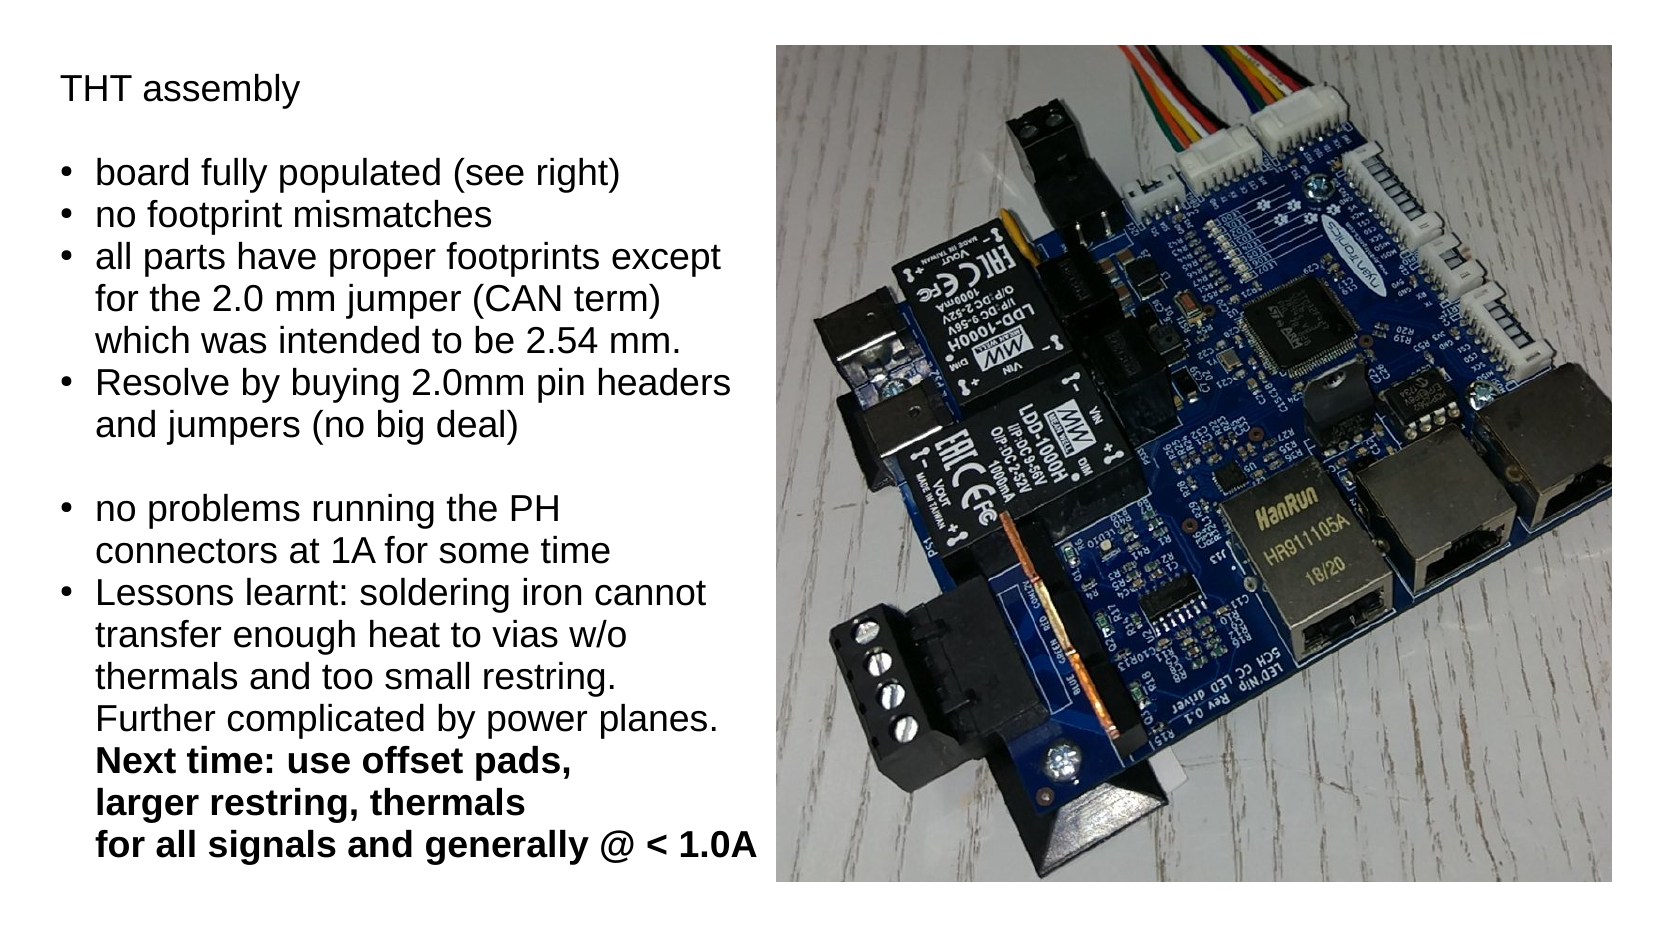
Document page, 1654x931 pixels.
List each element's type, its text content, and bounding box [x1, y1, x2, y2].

text_box THT assembly board fully populated (see right) no footprint mismatches all parts have proper footprints except for the 2.0 mm jumper (CAN term) which was intended to be 2.54 mm. Resolve by buying 2.0mm pin headers and jumpers (no big deal) no problems running the PH connectors at 1A for some time Lessons learnt: soldering iron cannot transfer enough heat to vias w/o thermals and too small restring. Further complicated by power planes. Next time: use offset pads, larger restring, thermals for all signals and generally @ < 1.0A [45, 60, 774, 873]
picture [776, 45, 1612, 882]
